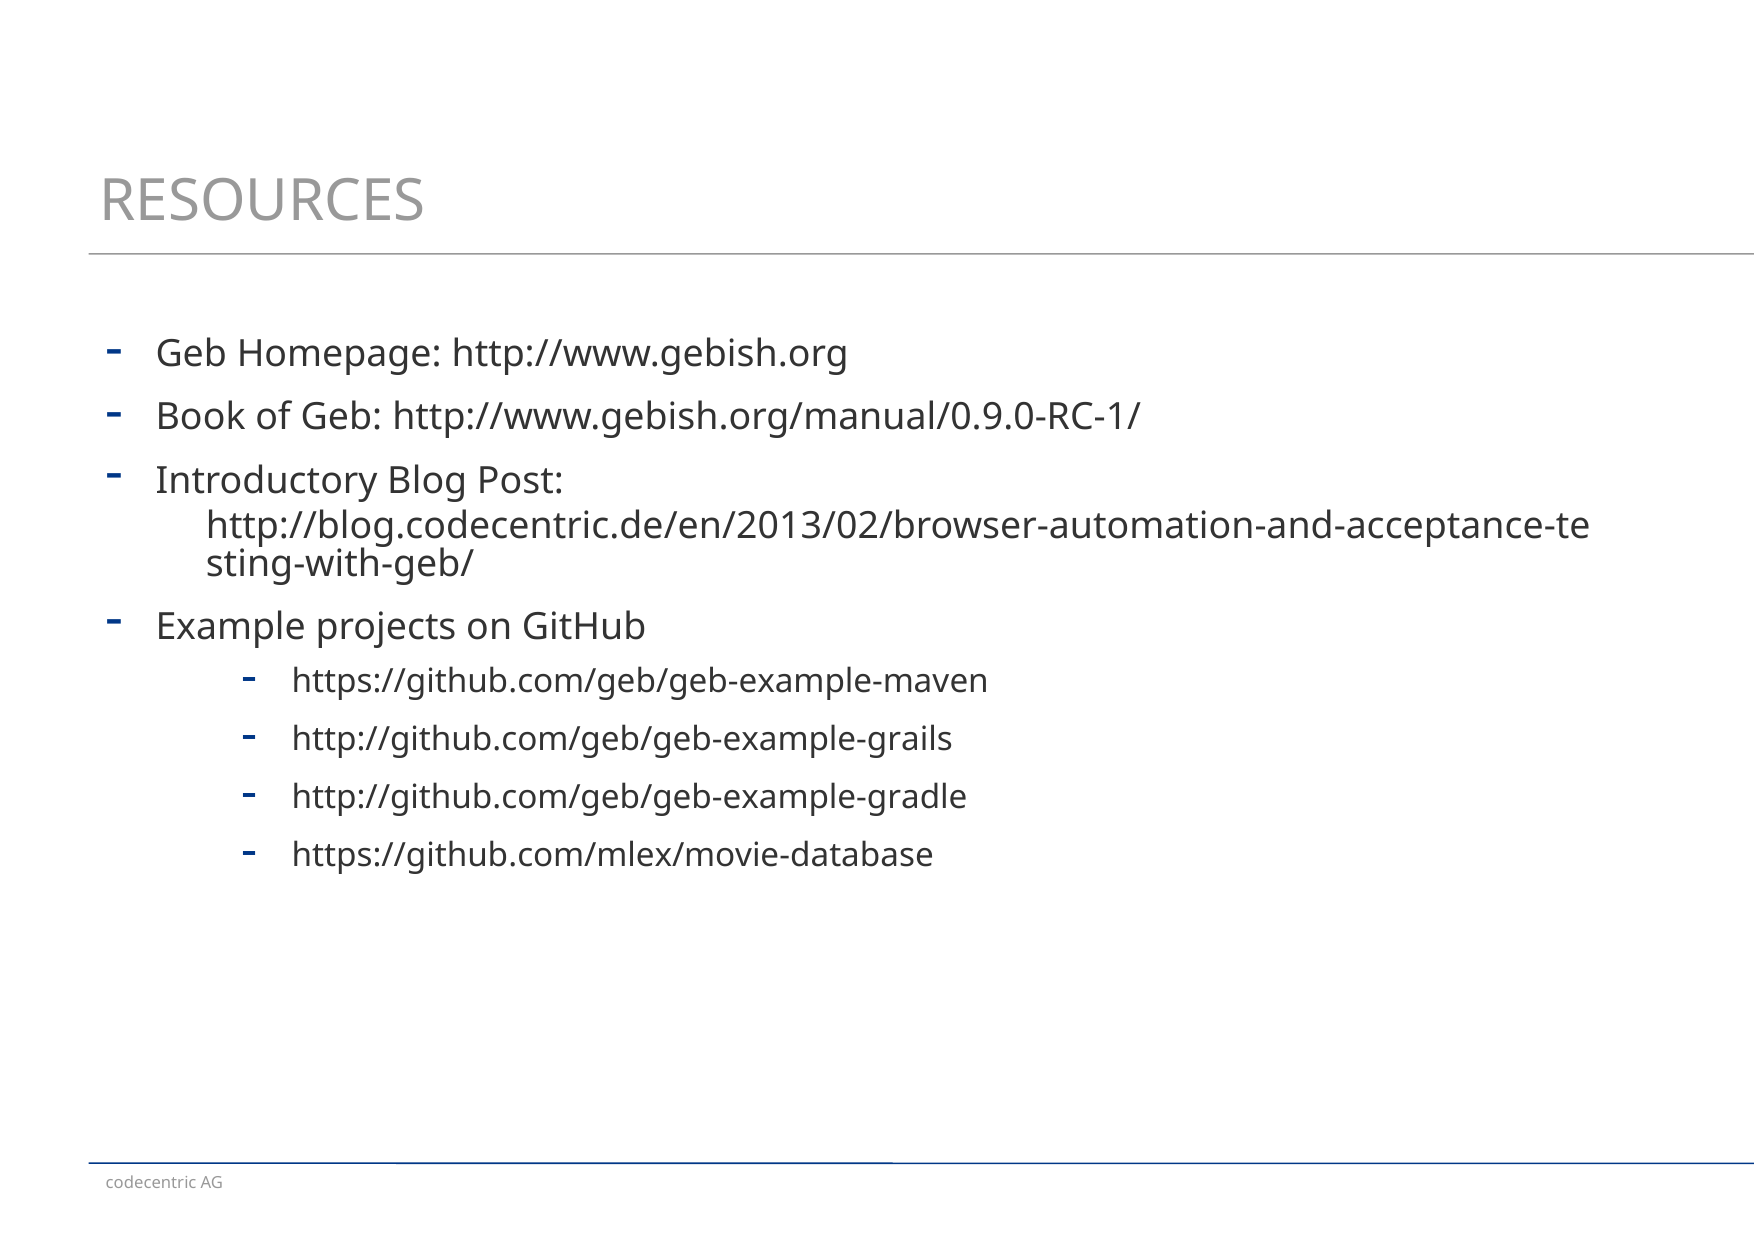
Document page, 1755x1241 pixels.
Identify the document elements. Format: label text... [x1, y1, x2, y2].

list Geb Homepage: http://www.gebish.org Book of Geb: http://www.gebish.org/manual/0.9.0-RC-1/ Introductory Blog Post: http://blog.codecentric.de/en/2013/02/browser-automation-and-acceptance-testing-with-geb/ Example projects on GitHub https://github.com/geb/geb-example-maven http://github.com/geb/geb-example-grails http://github.com/geb/geb-example-gradle https://github.com/mlex/movie-database [88, 318, 1622, 1099]
title Resources [82, 153, 1695, 223]
